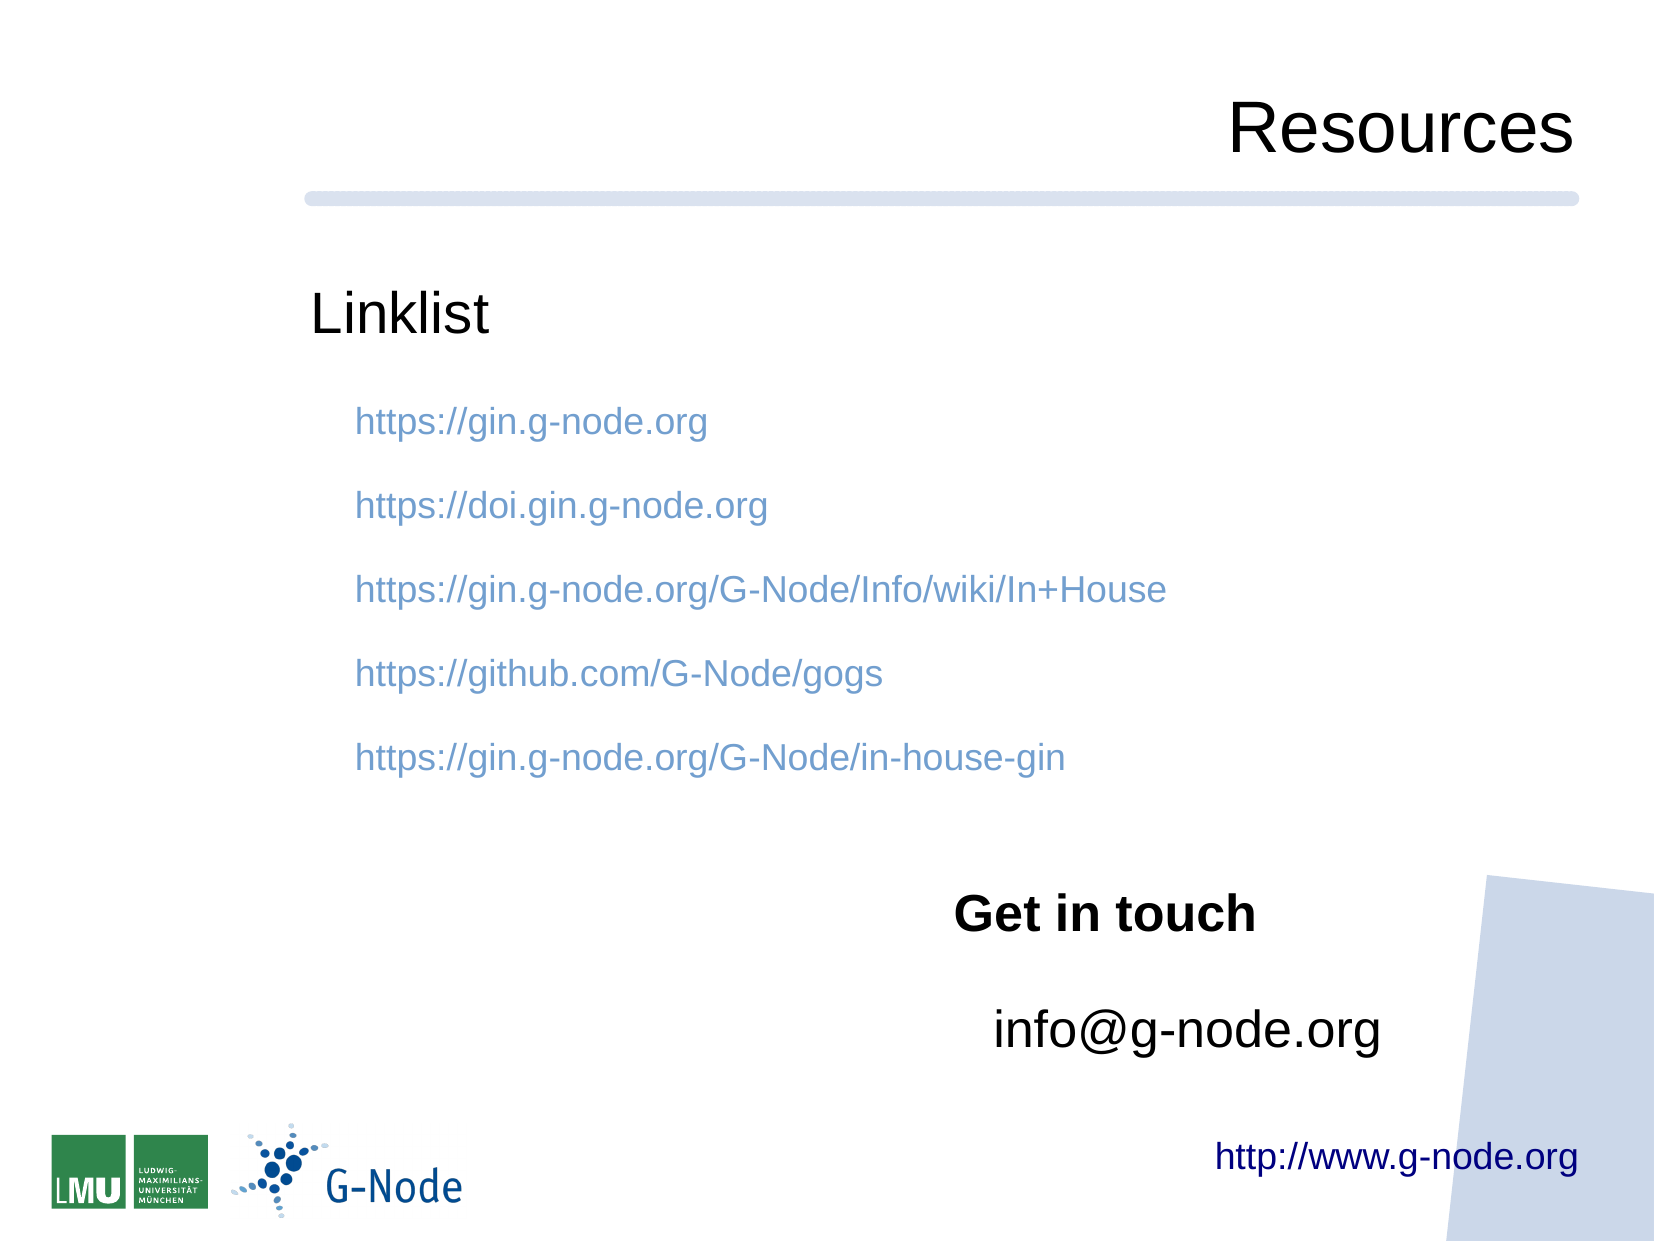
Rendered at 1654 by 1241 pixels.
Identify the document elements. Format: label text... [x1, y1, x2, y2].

text_box Resources [87, 30, 1576, 226]
text_box https://gin.g-node.org https://doi.gin.g-node.org https://gin.g-node.org/G-Node/Info/wiki/In+House https://github.com/G-Node/gogs https://gin.g-node.org/G-Node/in-house-gin [340, 393, 1231, 828]
picture [230, 1123, 467, 1219]
text_box Get in touch info@g-node.org [918, 881, 1438, 1062]
text_box http://www.g-node.org [1200, 1128, 1625, 1186]
list Linklist [240, 281, 1383, 376]
